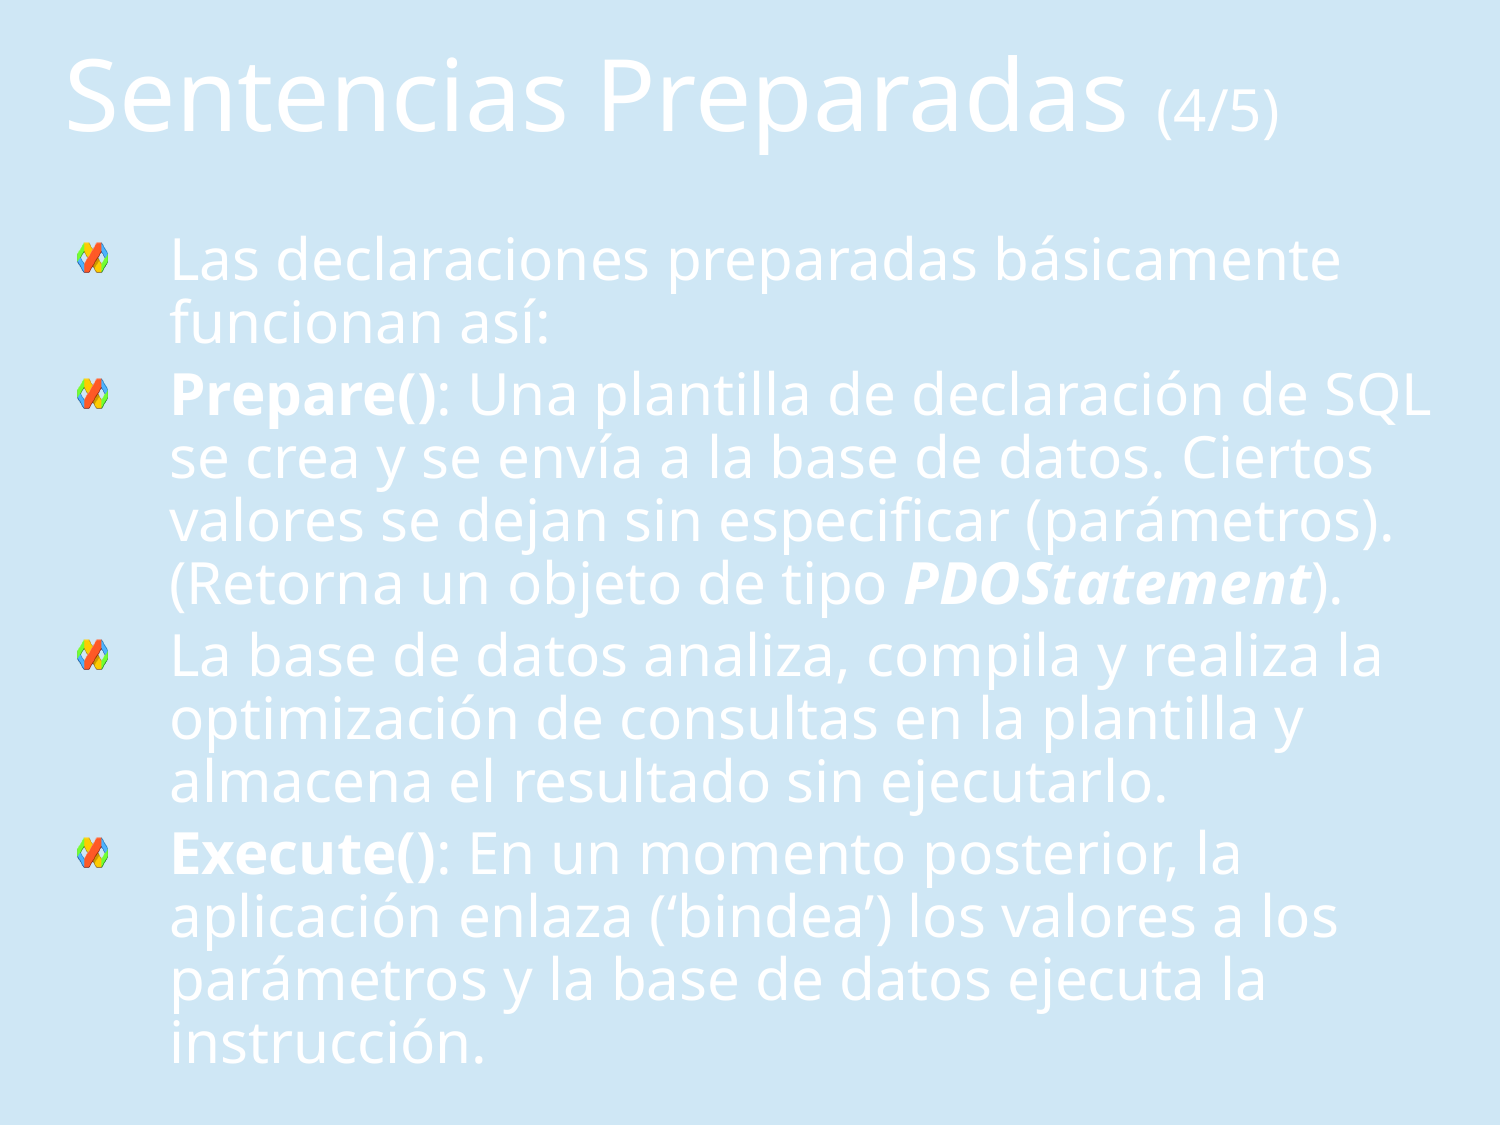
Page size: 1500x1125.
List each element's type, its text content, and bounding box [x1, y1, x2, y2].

picture [77, 639, 108, 670]
text_box Las declaraciones preparadas básicamente funcionan así: Prepare(): Una plantilla de declaración de SQL se crea y se envía a la base de datos. Ciertos valores se dejan sin especificar (parámetros). (Retorna un objeto de tipo PDOStatement). La base de datos analiza, compila y realiza la optimización de consultas en la plantilla y almacena el resultado sin ejecutarlo. Execute(): En un momento posterior, la aplicación enlaza (‘bindea’) los valores a los parámetros y la base de datos ejecuta la instrucción. [63, 222, 1500, 1084]
picture [77, 837, 108, 868]
picture [77, 242, 108, 273]
text_box Sentencias Preparadas (4/5) [49, 37, 1456, 161]
picture [77, 378, 108, 409]
